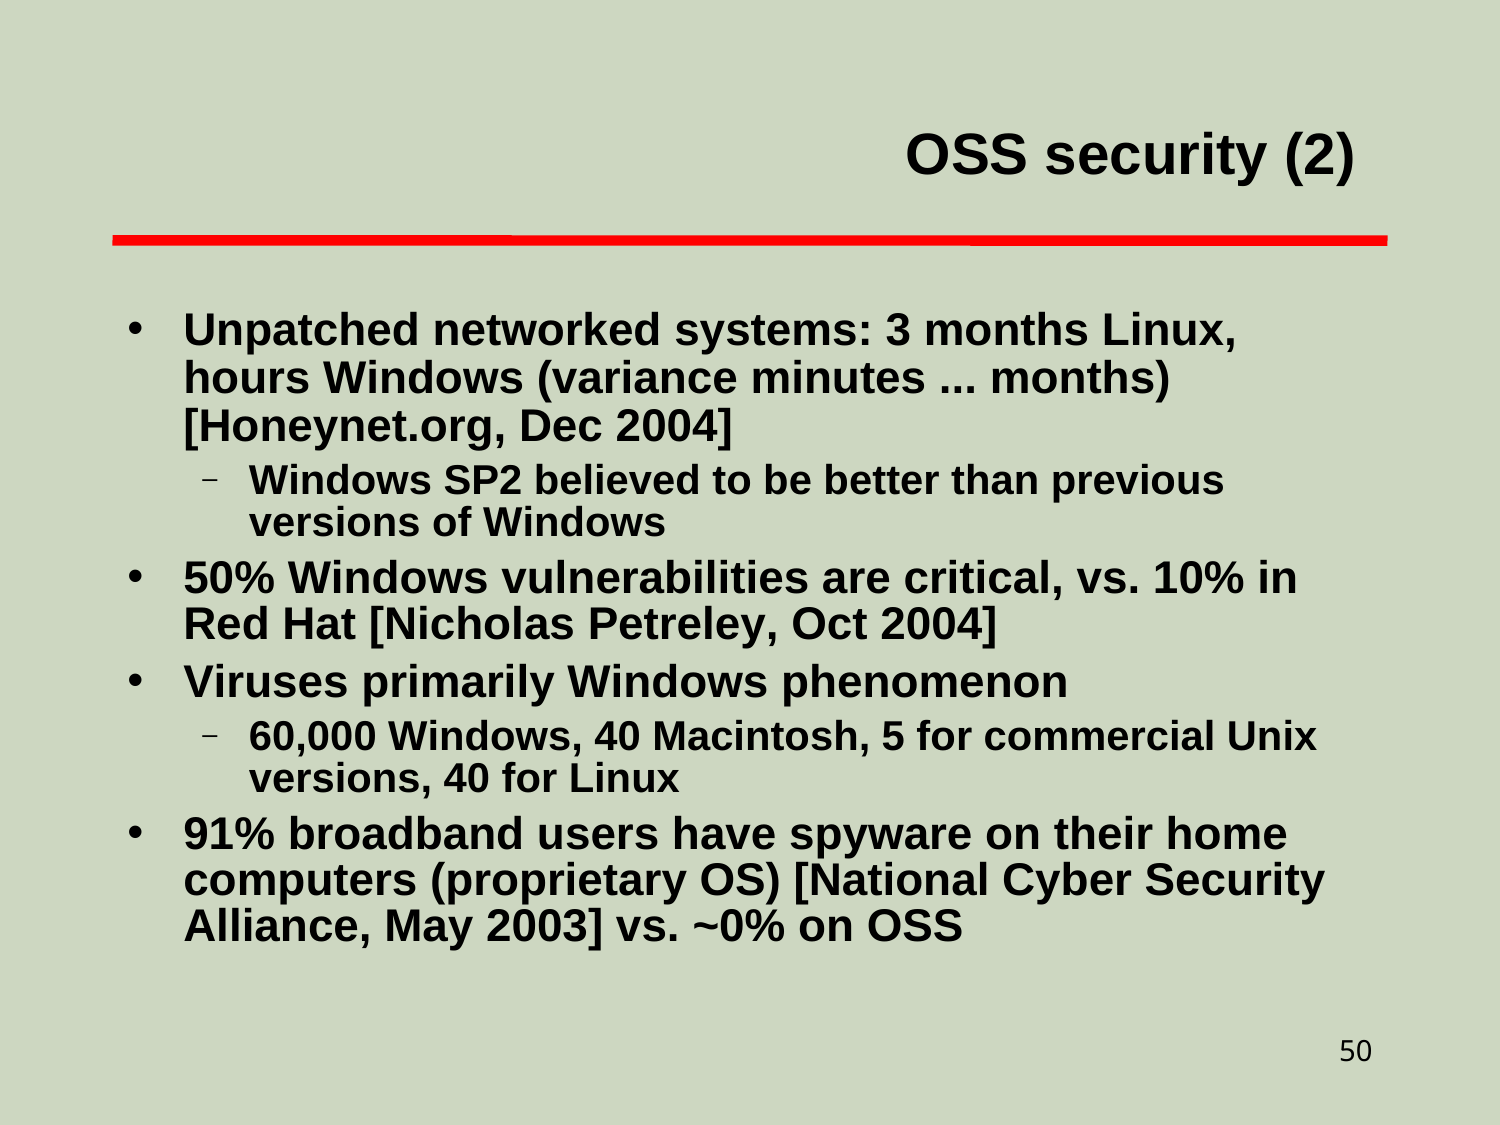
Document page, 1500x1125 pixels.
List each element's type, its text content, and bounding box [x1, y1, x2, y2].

list Unpatched networked systems: 3 months Linux, hours Windows (variance minutes ... months) [Honeynet.org, Dec 2004] Windows SP2 believed to be better than previous versions of Windows 50% Windows vulnerabilities are critical, vs. 10% in Red Hat [Nicholas Petreley, Oct 2004] Viruses primarily Windows phenomenon 60,000 Windows, 40 Macintosh, 5 for commercial Unix versions, 40 for Linux 91% broadband users have spyware on their home computers (proprietary OS) [National Cyber Security Alliance, May 2003] vs. ~0% on OSS [112, 299, 1388, 1000]
title OSS security (2) [337, 85, 1388, 224]
